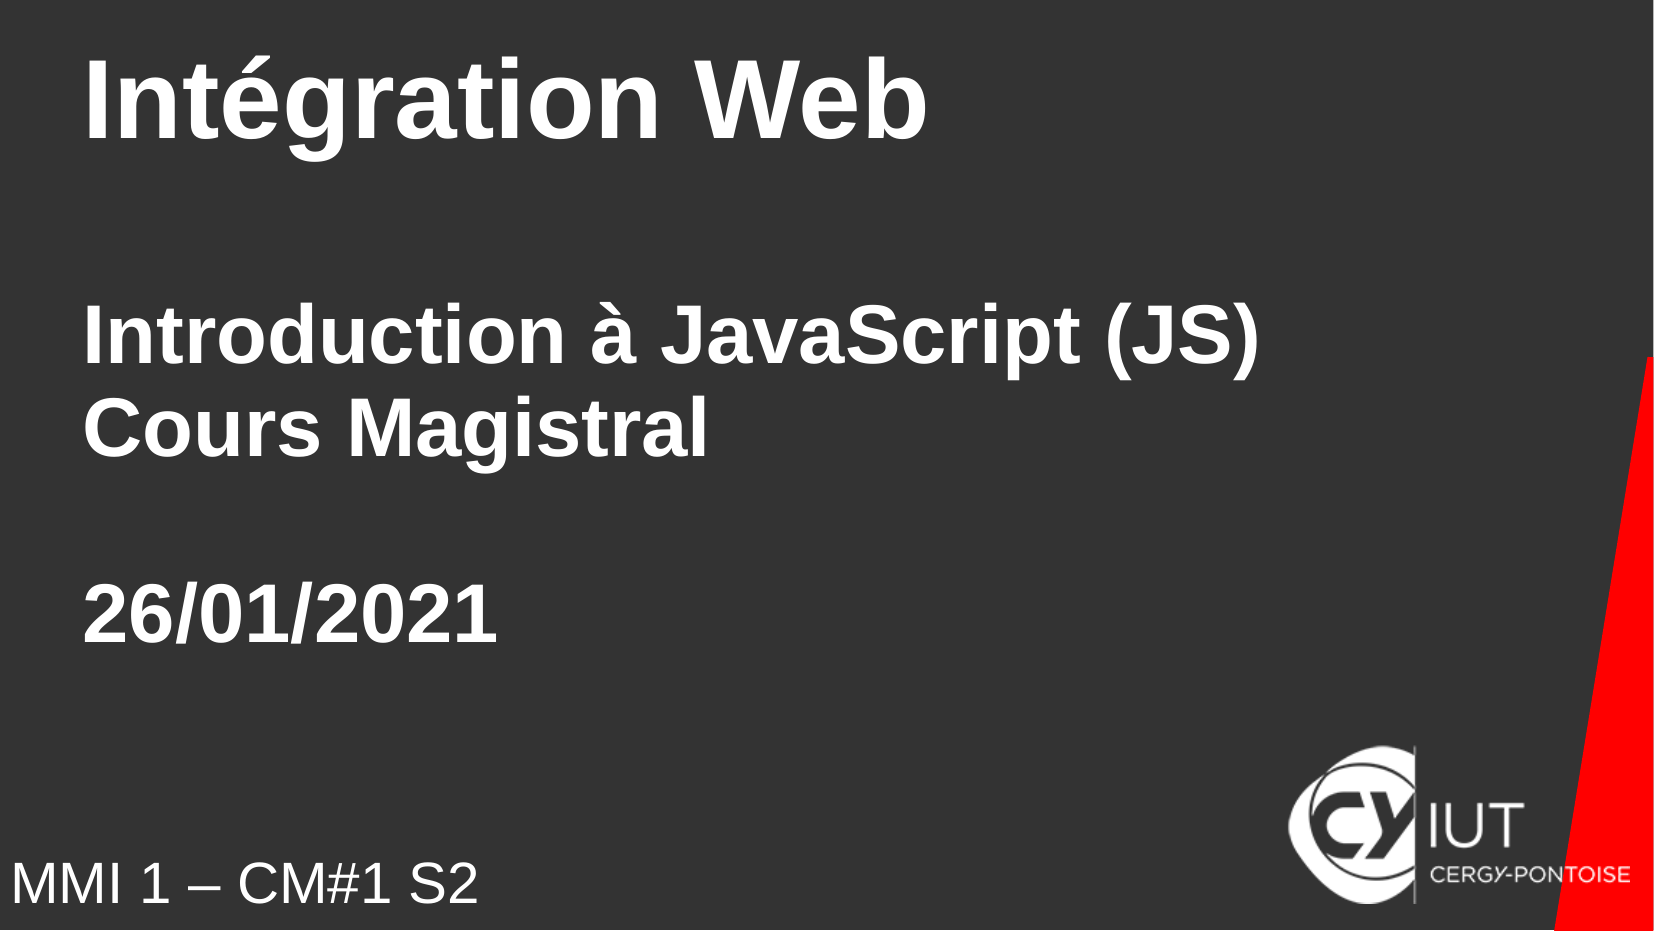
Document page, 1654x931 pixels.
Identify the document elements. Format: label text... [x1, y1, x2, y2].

title Intégration Web Introduction à JavaScript (JS) Cours Magistral 26/01/2021 [82, 36, 1571, 931]
picture [1284, 744, 1630, 904]
text_box [1554, 356, 1654, 931]
title MMI 1 – CM#1 S2 [10, 805, 1276, 931]
